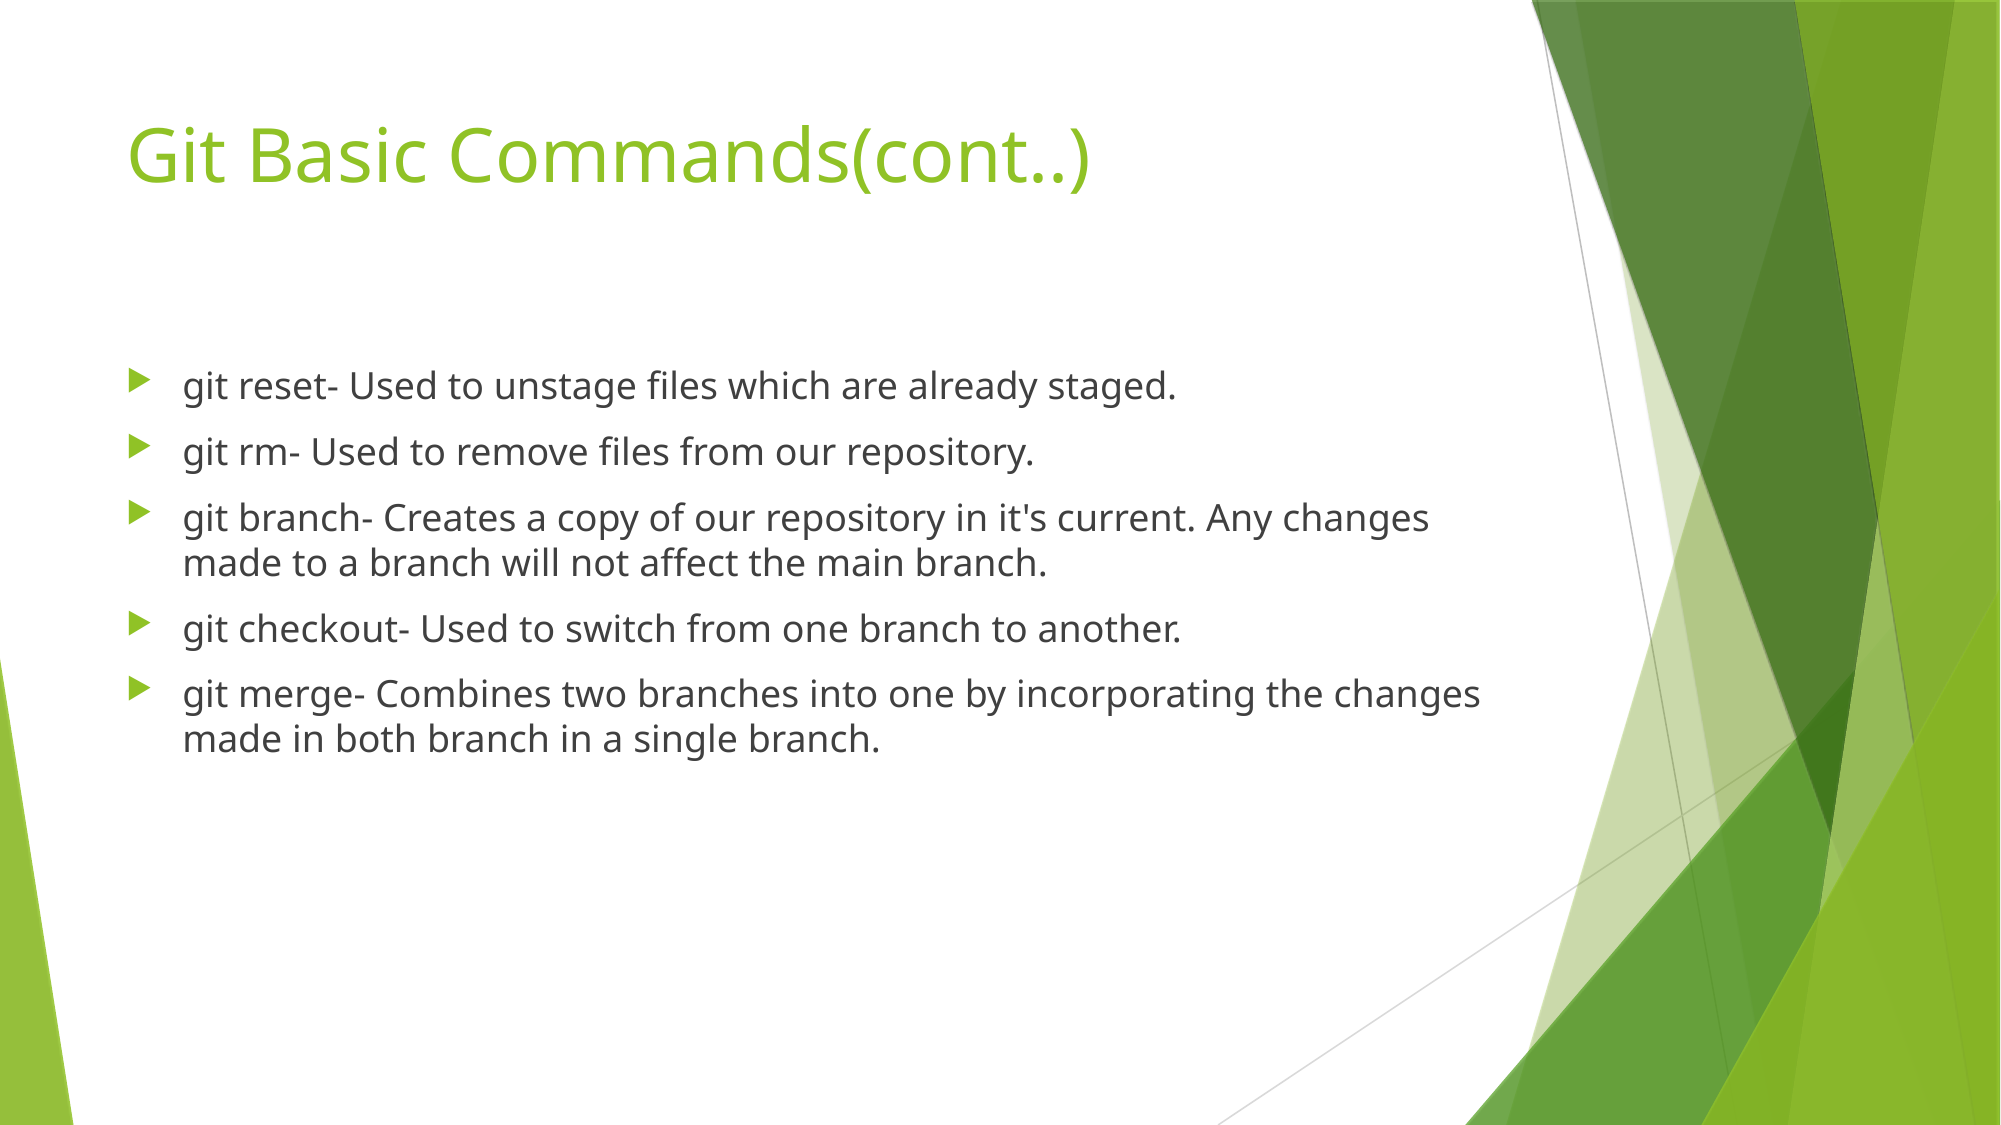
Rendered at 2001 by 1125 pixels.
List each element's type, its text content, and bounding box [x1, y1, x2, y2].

title Git Basic Commands(cont..) [111, 99, 1522, 317]
list git reset- Used to unstage files which are already staged. git rm- Used to remove files from our repository. git branch- Creates a copy of our repository in it's current. Any changes made to a branch will not affect the main branch. git checkout- Used to switch from one branch to another. git merge- Combines two branches into one by incorporating the changes made in both branch in a single branch. [111, 354, 1522, 992]
